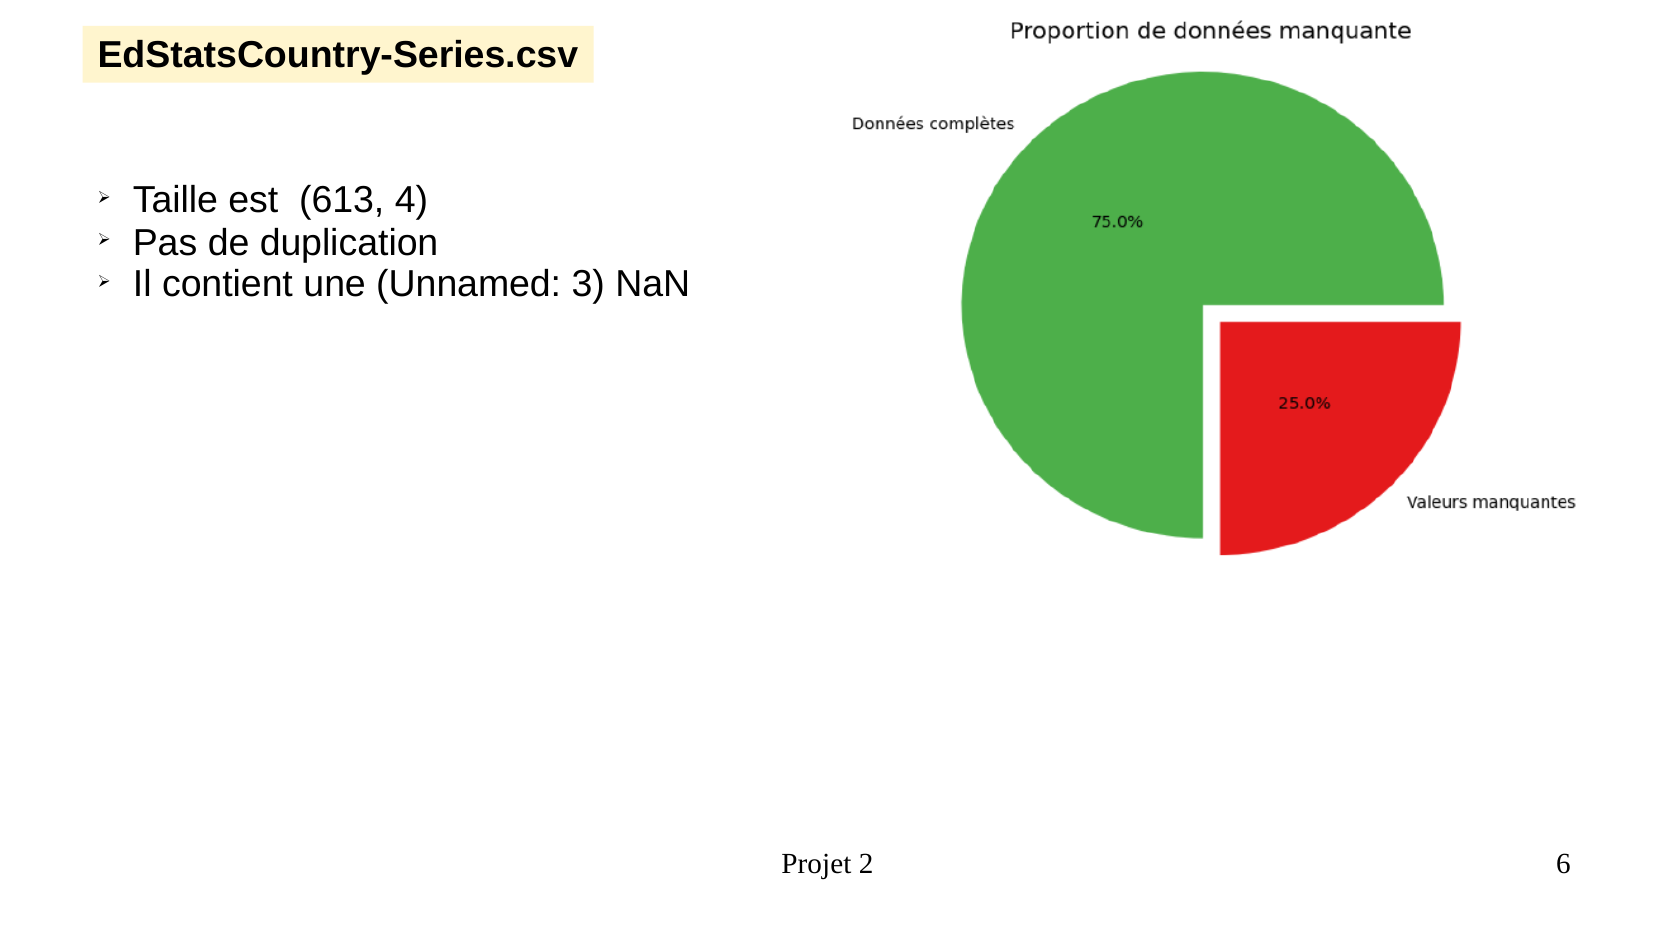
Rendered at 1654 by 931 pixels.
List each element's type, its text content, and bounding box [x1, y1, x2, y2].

text_box Taille est (613, 4) Pas de duplication Il contient une (Unnamed: 3) NaN [82, 171, 707, 355]
picture [822, 11, 1642, 579]
text_box EdStatsCountry-Series.csv [82, 25, 594, 83]
